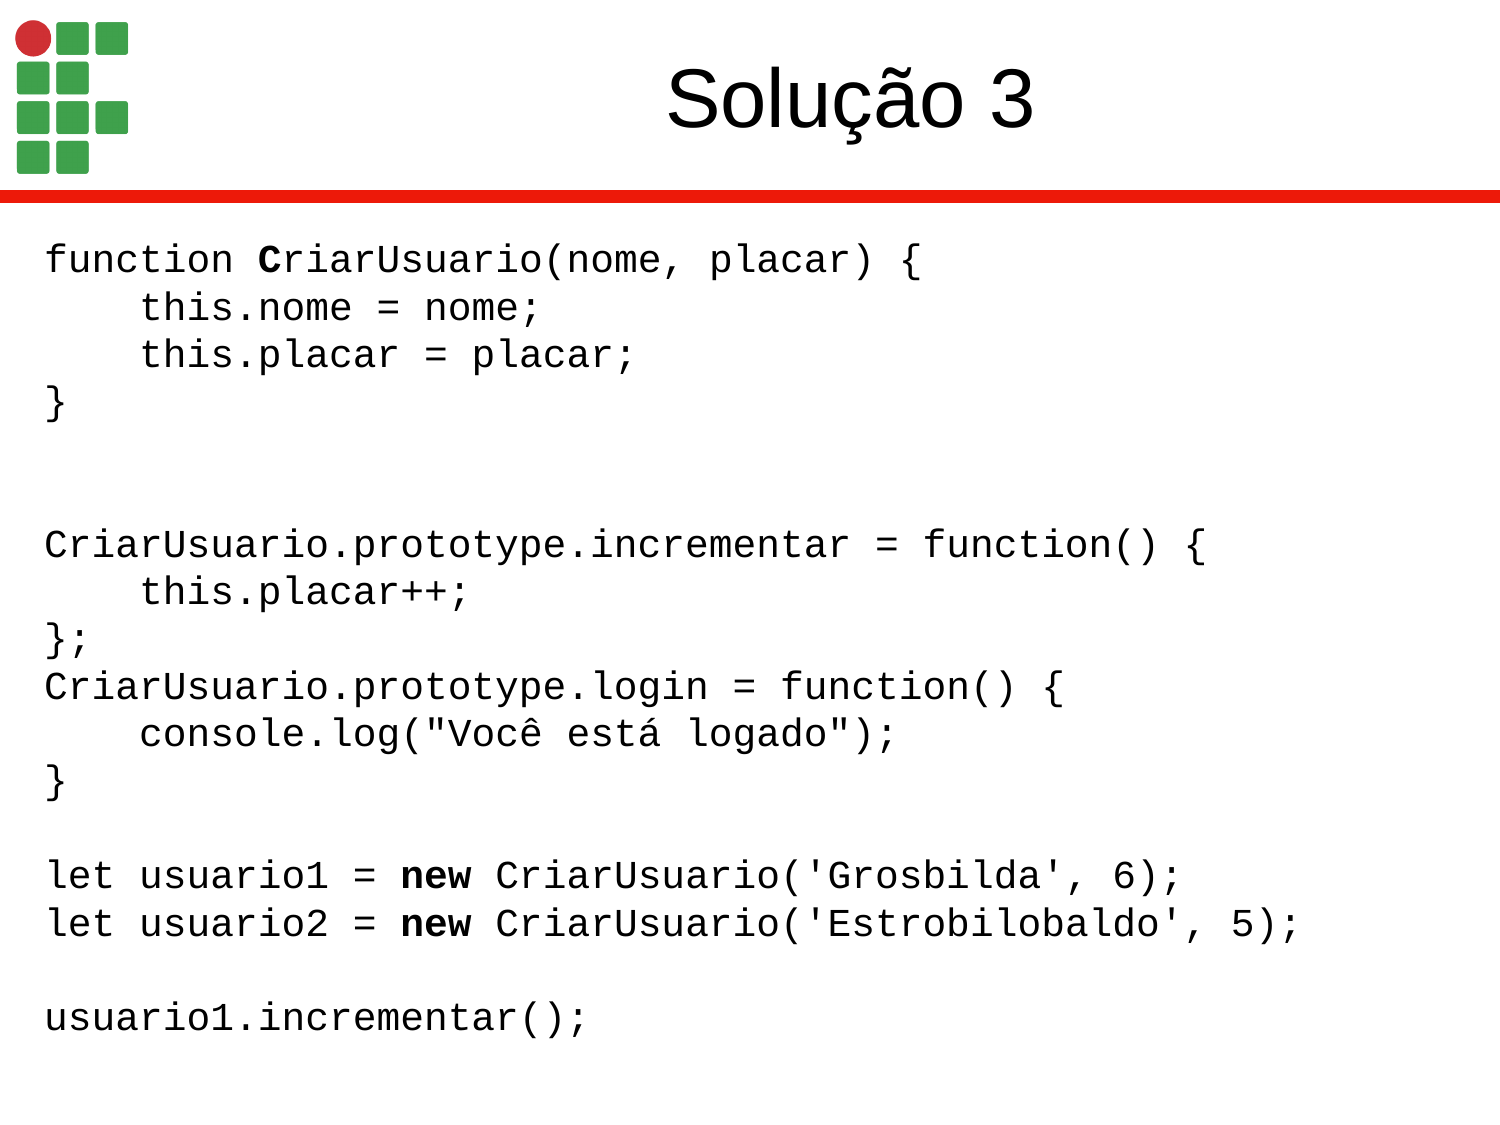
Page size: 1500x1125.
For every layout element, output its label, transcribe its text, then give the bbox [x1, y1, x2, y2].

picture [14, 16, 130, 178]
title Solução 3 [230, 0, 1471, 202]
list function CriarUsuario(nome, placar) { this.nome = nome; this.placar = placar; } CriarUsuario.prototype.incrementar = function() { this.placar++; }; CriarUsuario.prototype.login = function() { console.log("Você está logado"); } let usuario1 = new CriarUsuario('Grosbilda', 6); let usuario2 = new CriarUsuario('Estrobilobaldo', 5); usuario1.incrementar(); [29, 225, 1471, 1105]
